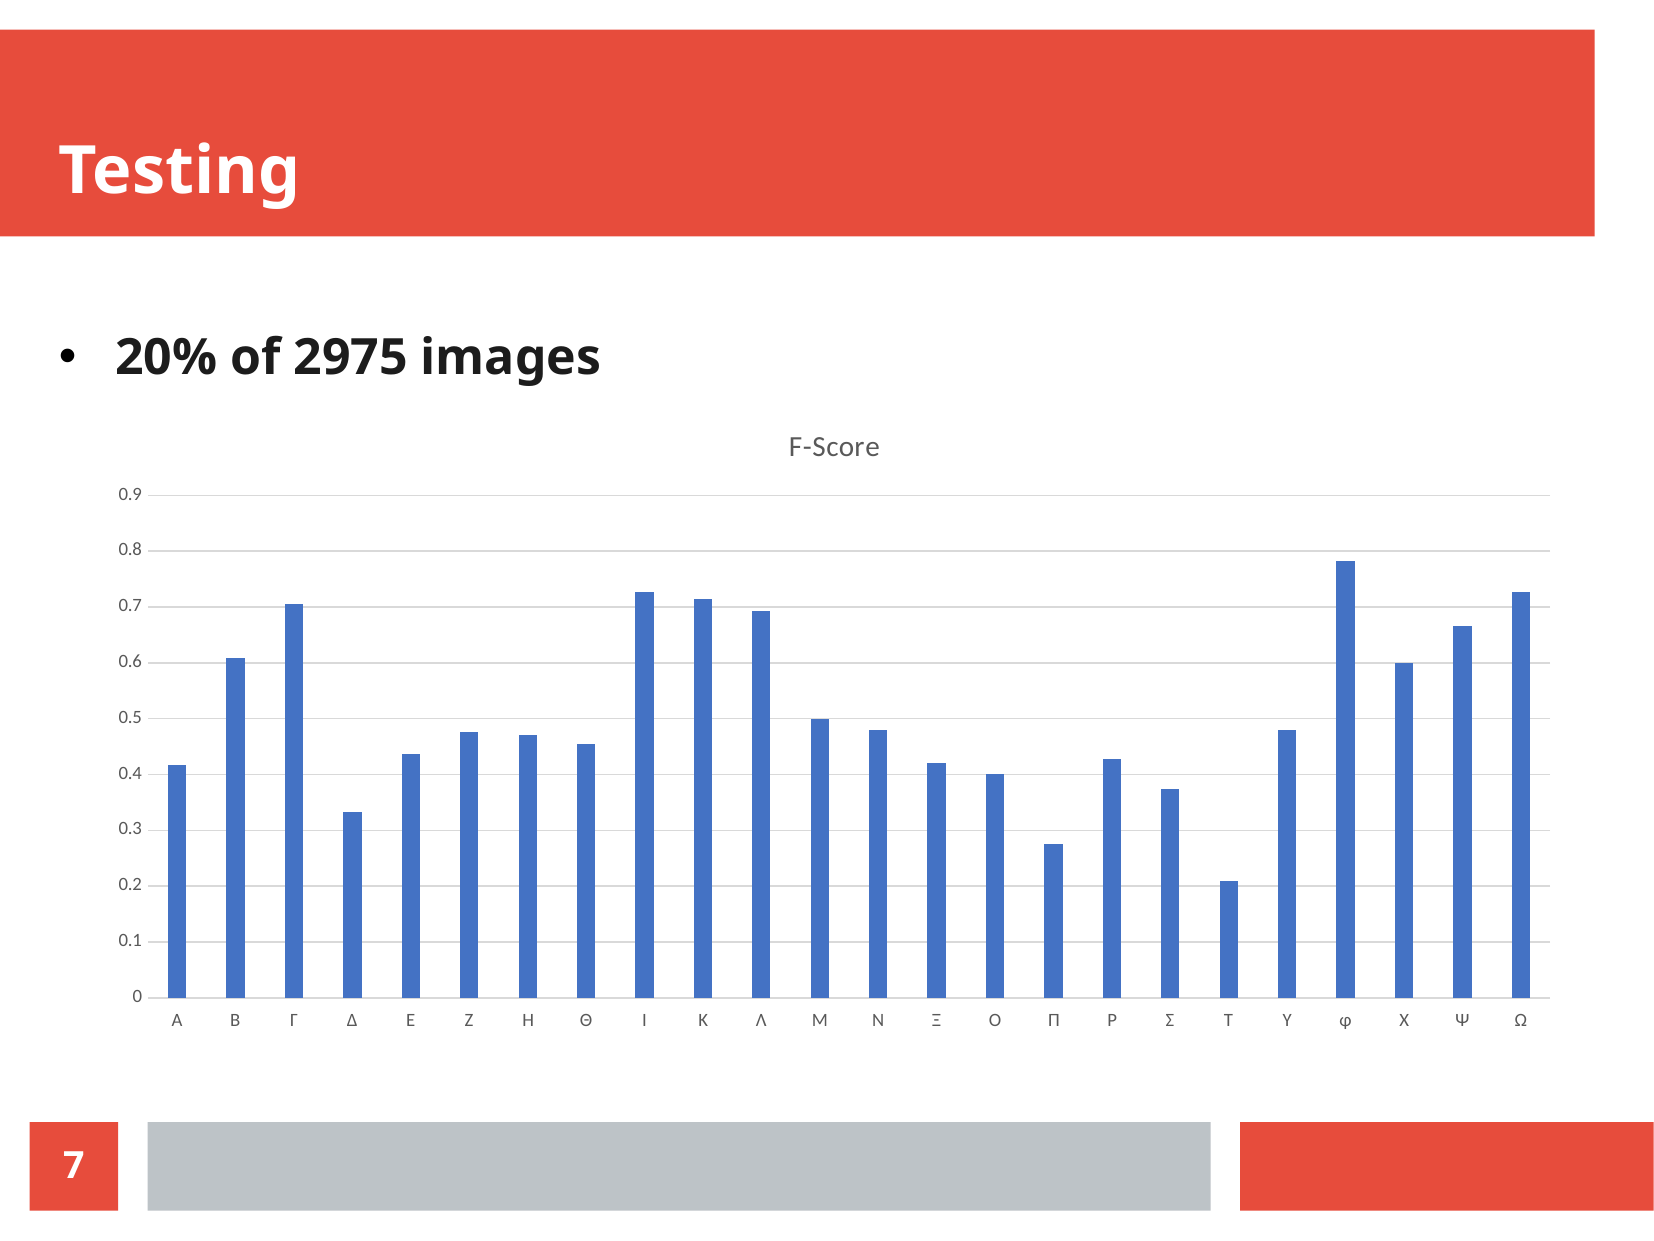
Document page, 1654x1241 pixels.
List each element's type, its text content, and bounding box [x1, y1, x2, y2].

title Testing [59, 59, 1595, 207]
list 20% of 2975 images [59, 324, 1565, 1093]
chart [88, 405, 1580, 1045]
text_box [29, 1122, 119, 1211]
